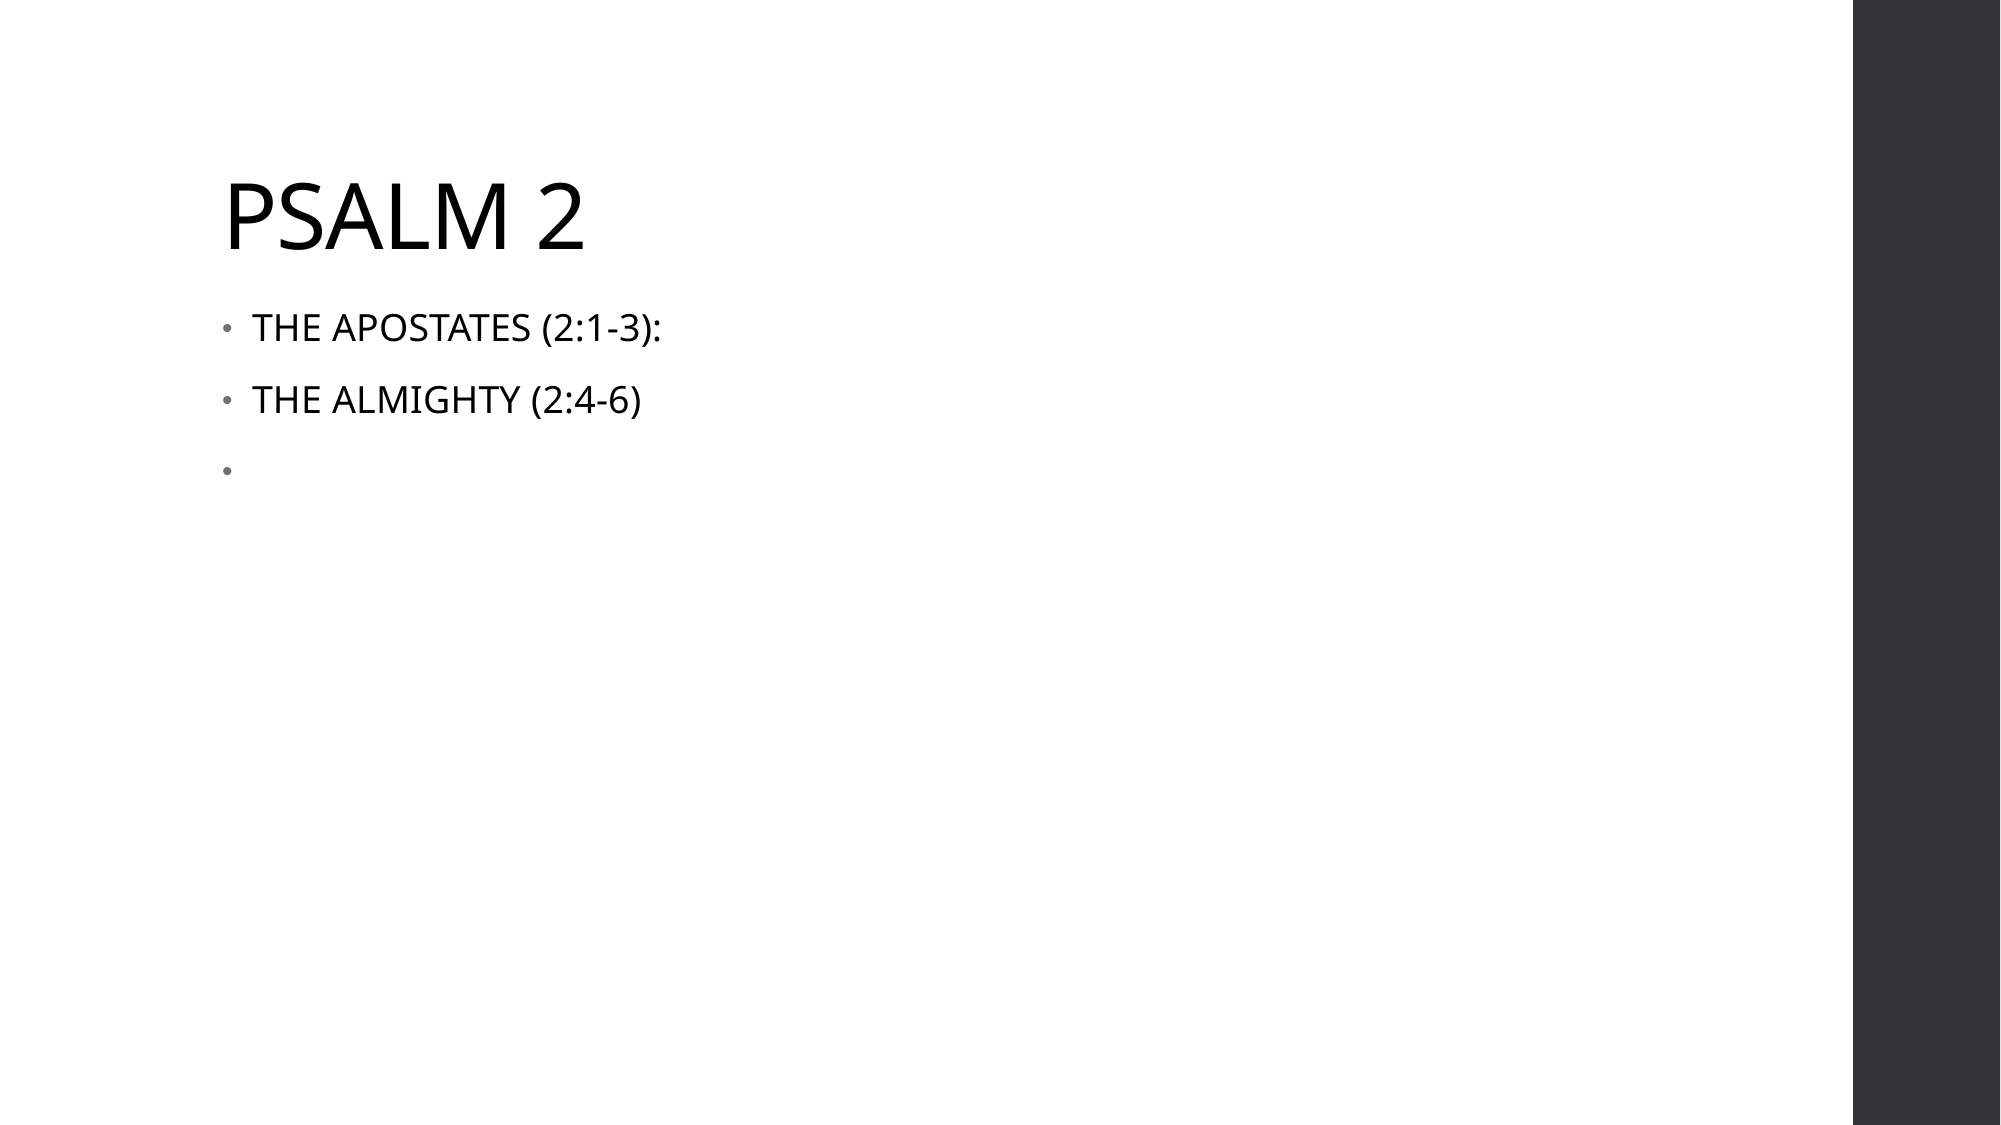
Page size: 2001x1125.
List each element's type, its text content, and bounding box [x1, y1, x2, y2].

list THE APOSTATES (2:1-3): THE ALMIGHTY (2:4-6) [206, 299, 1617, 1014]
title PSALM 2 [206, 60, 1797, 278]
